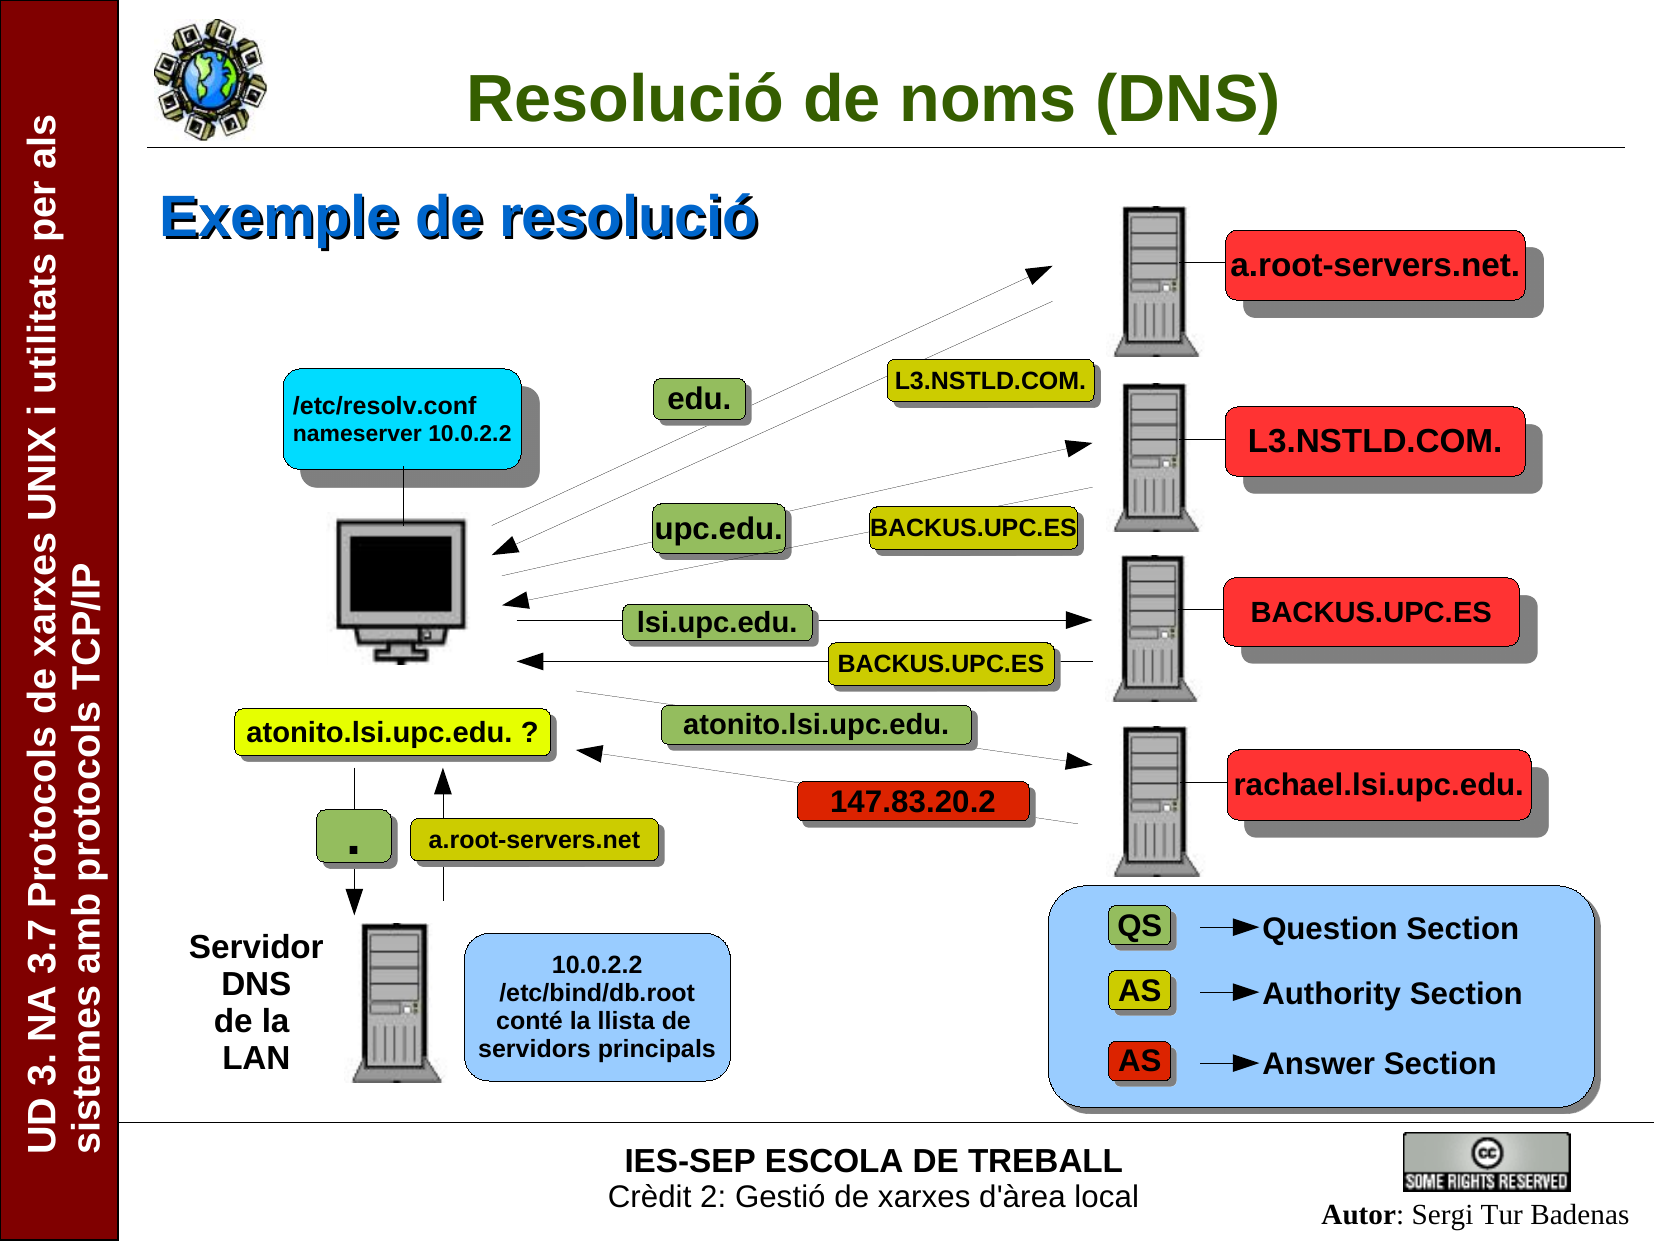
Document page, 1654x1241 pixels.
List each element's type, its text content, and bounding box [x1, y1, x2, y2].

title Resolució de noms (DNS) [129, 49, 1619, 148]
picture [1105, 555, 1206, 702]
text_box /etc/resolv.conf nameserver 10.0.2.2 [283, 368, 522, 470]
text_box edu. [653, 378, 746, 420]
text_box L3.NSTLD.COM. [1225, 406, 1526, 477]
text_box BACKUS.UPC.ES [1223, 577, 1520, 647]
text_box Question Section [1247, 903, 1535, 954]
text_box atonito.lsi.upc.edu. ? [234, 708, 551, 756]
text_box 10.0.2.2 /etc/bind/db.root conté la llista de servidors principals [464, 933, 731, 1082]
text_box Answer Section [1247, 1039, 1512, 1089]
picture [1106, 206, 1208, 357]
picture [1403, 1132, 1571, 1192]
picture [326, 512, 477, 665]
text_box Authority Section [1247, 968, 1536, 1019]
text_box upc.edu. [652, 503, 786, 554]
text_box atonito.lsi.upc.edu. [661, 705, 972, 745]
text_box a.root-servers.net. [1225, 230, 1526, 301]
text_box [1048, 1034, 1595, 1108]
text_box AS [1108, 1041, 1171, 1081]
list Exemple de resolució [141, 183, 1630, 1034]
picture [344, 923, 451, 1083]
text_box 147.83.20.2 [797, 781, 1030, 821]
text_box Servidor DNS de la LAN [174, 921, 339, 1085]
text_box BACKUS.UPC.ES [828, 642, 1055, 686]
text_box a.root-servers.net [410, 818, 659, 861]
text_box lsi.upc.edu. [622, 604, 813, 641]
text_box BACKUS.UPC.ES [869, 506, 1078, 550]
text_box L3.NSTLD.COM. [887, 359, 1095, 402]
picture [154, 19, 268, 49]
text_box . [316, 809, 392, 863]
text_box rachael.lsi.upc.edu. [1227, 749, 1532, 821]
text_box QS [1108, 905, 1171, 945]
text_box AS [1108, 970, 1171, 1010]
picture [1106, 383, 1208, 533]
picture [1106, 726, 1209, 877]
